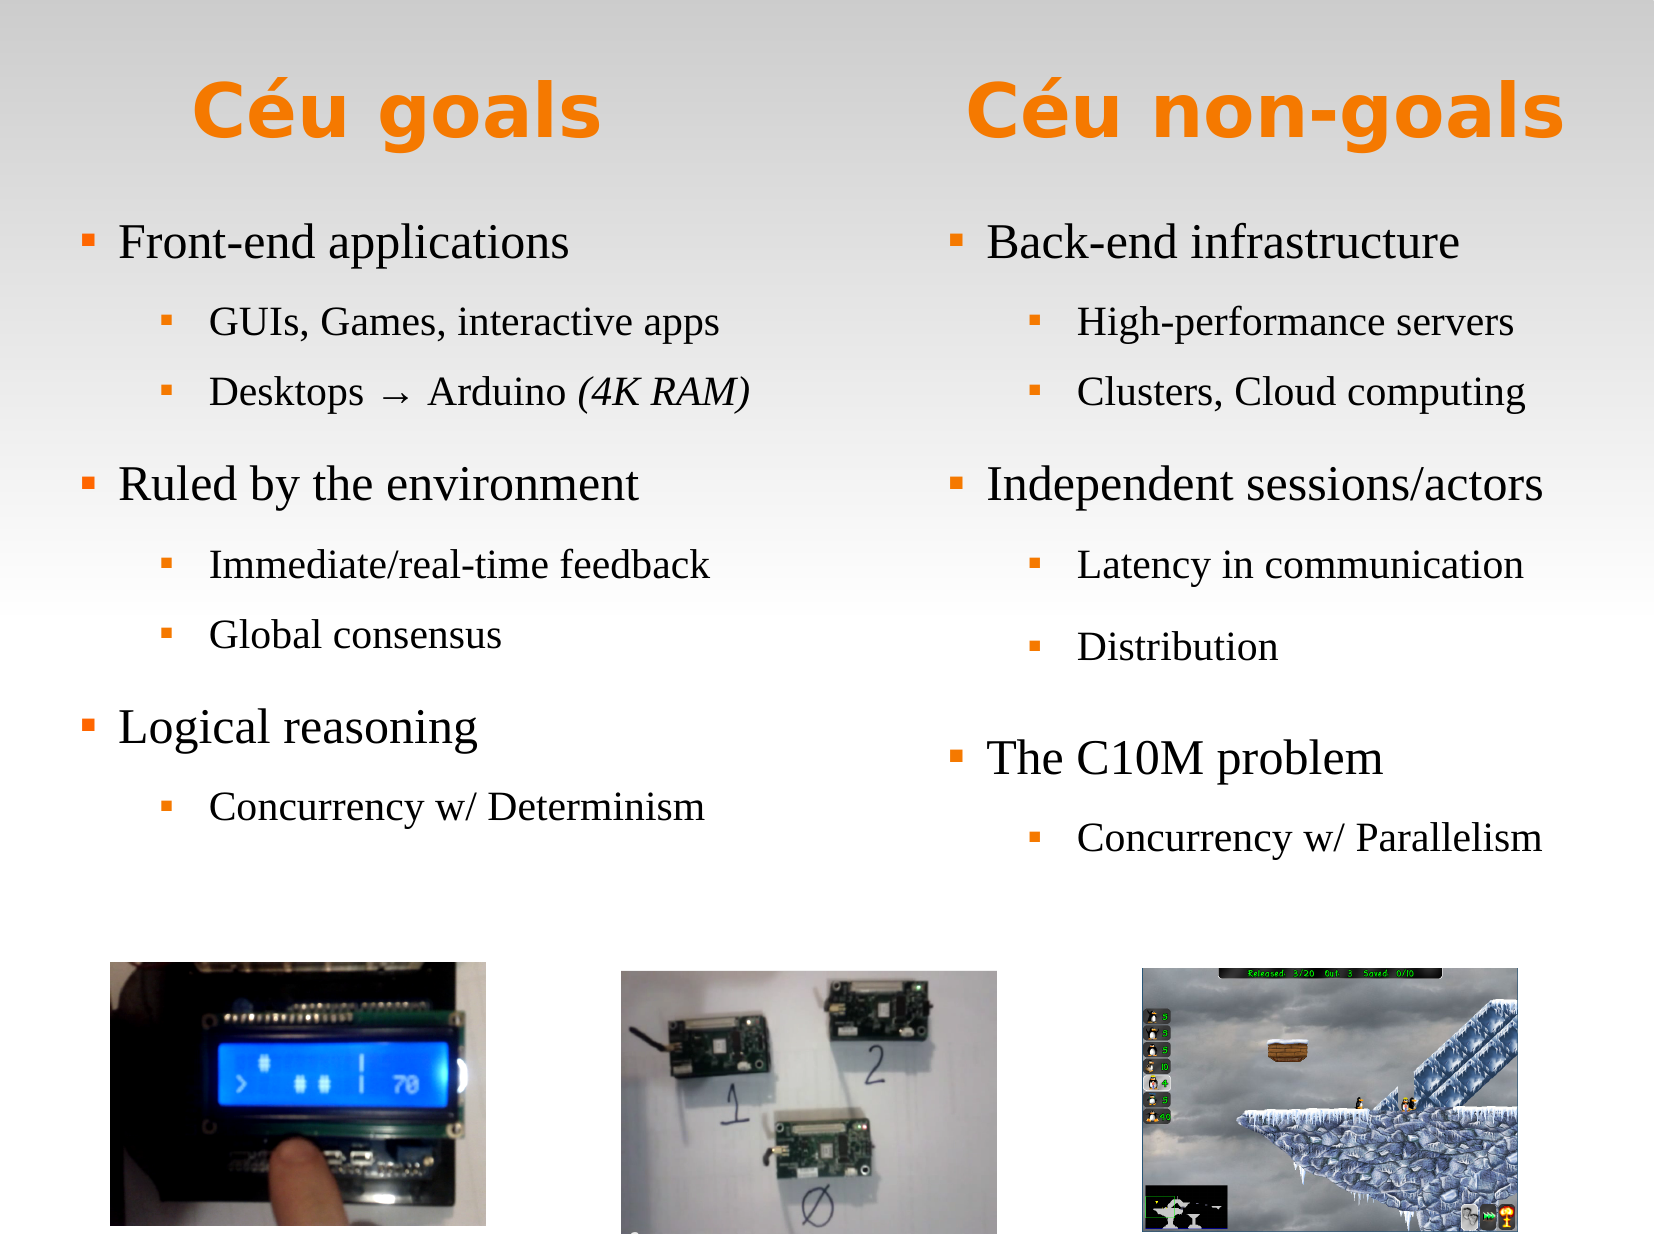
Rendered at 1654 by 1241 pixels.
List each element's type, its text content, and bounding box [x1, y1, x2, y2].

picture [1142, 968, 1518, 1232]
title Céu non-goals [950, 7, 1581, 213]
picture [110, 962, 486, 1226]
list Front-end applications GUIs, Games, interactive apps Desktops → Arduino (4K RAM) Ruled by the environment Immediate/real-time feedback Global consensus Logical reasoning Concurrency w/ Determinism [0, 213, 818, 1033]
picture [621, 970, 997, 1234]
title Céu goals [82, 7, 713, 215]
list Back-end infrastructure High-performance servers Clusters, Cloud computing Independent sessions/actors Latency in communication Distribution The C10M problem Concurrency w/ Parallelism [860, 213, 1654, 1033]
